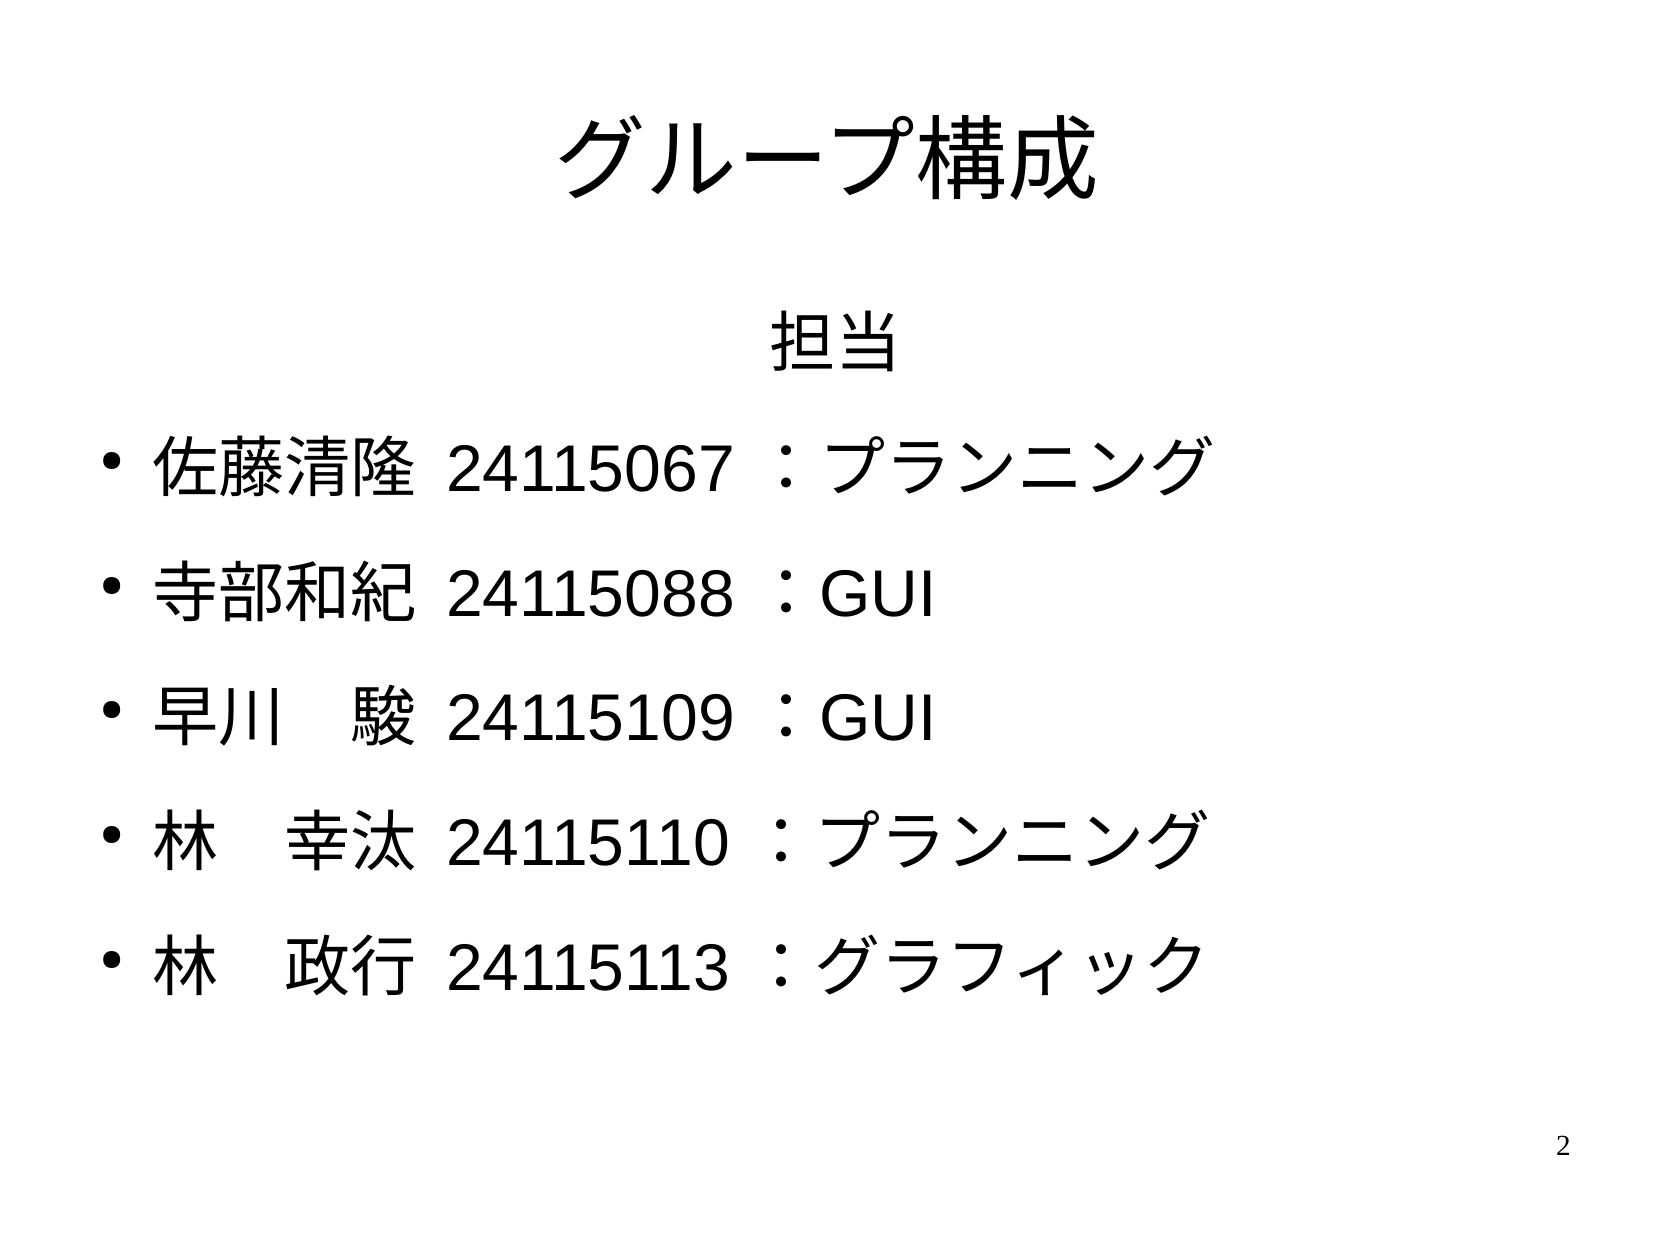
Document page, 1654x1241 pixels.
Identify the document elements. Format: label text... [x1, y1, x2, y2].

title グループ構成 [82, 49, 1571, 257]
list 担当 佐藤清隆 24115067 ：プランニング 寺部和紀 24115088 ：GUI 早川 駿 24115109 ：GUI 林 幸汰 24115110 ：プランニング 林 政行 24115113 ：グラフィック [82, 290, 1538, 1010]
